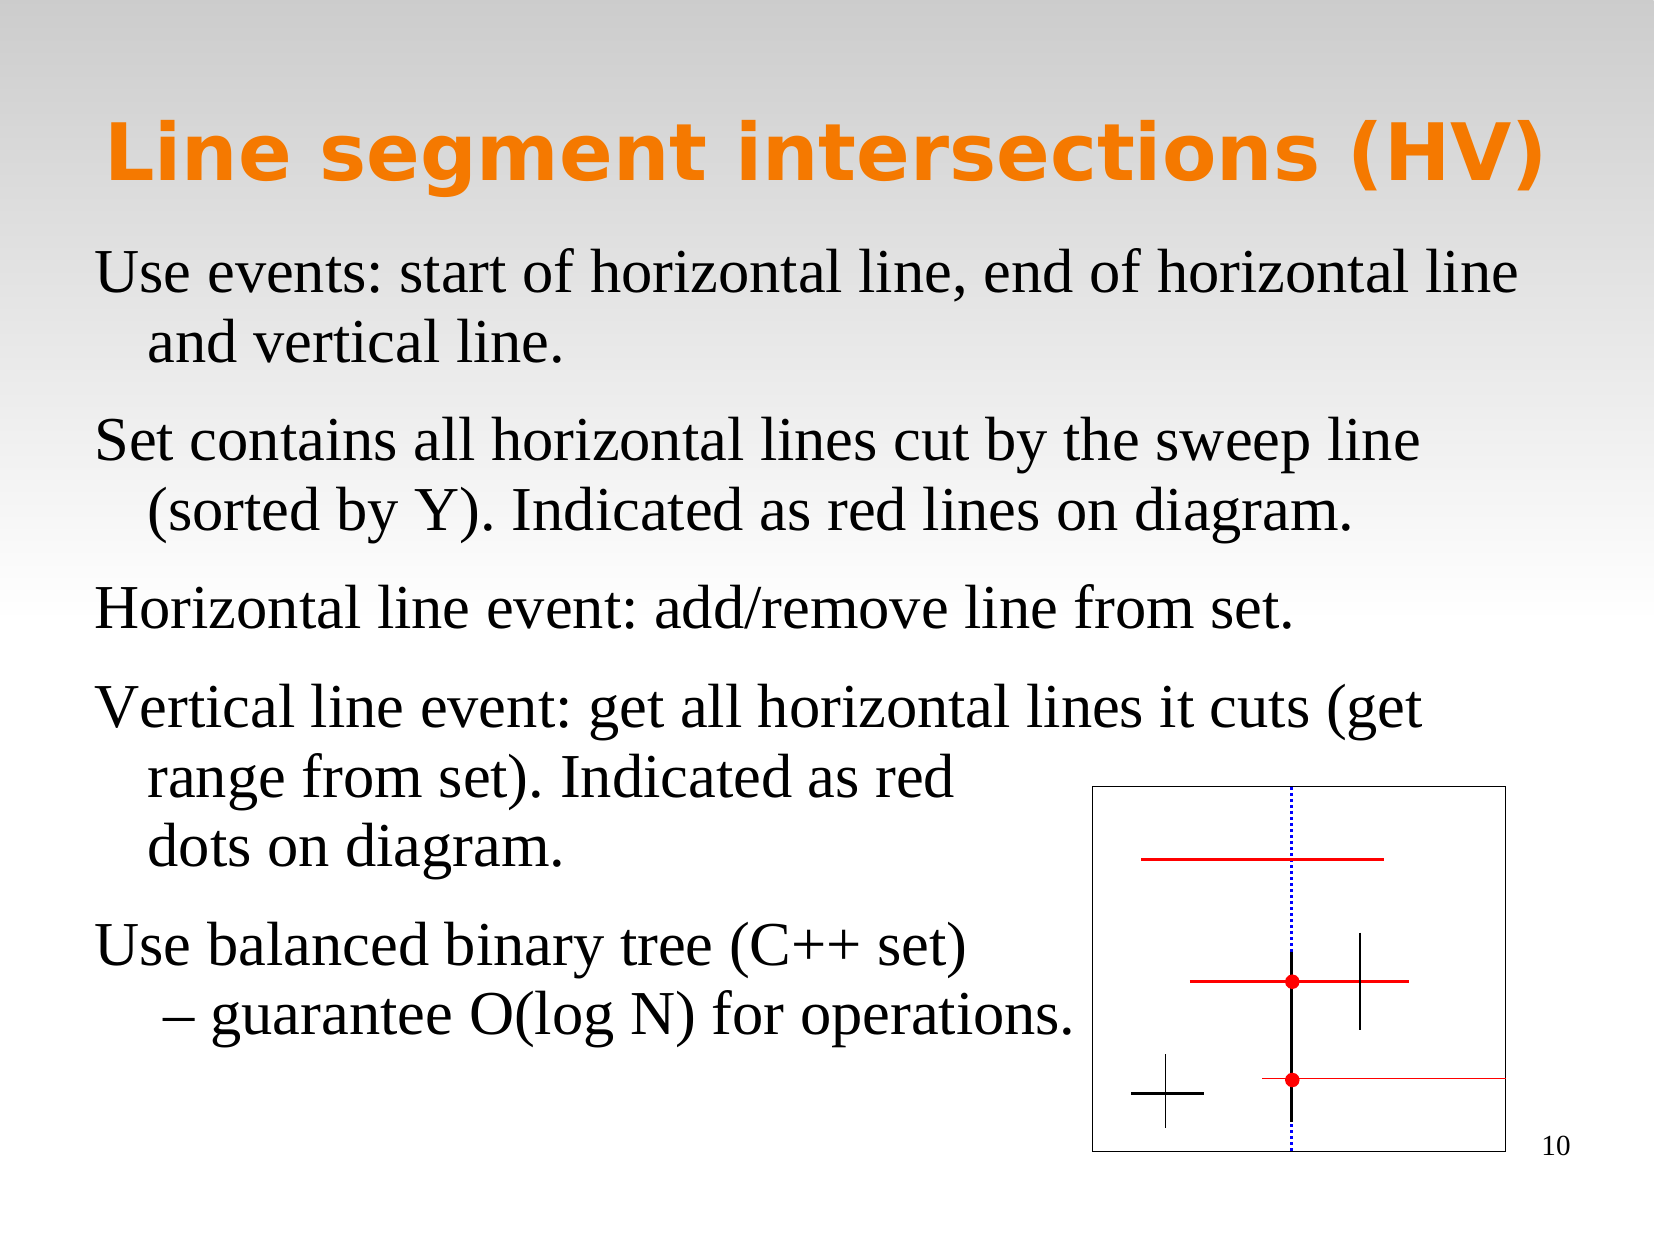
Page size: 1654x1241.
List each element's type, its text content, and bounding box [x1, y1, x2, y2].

list Use events: start of horizontal line, end of horizontal line and vertical line. Set contains all horizontal lines cut by the sweep line (sorted by Y). Indicated as red lines on diagram. Horizontal line event: add/remove line from set. Vertical line event: get all horizontal lines it cuts (get range from set). Indicated as red dots on diagram. Use balanced binary tree (C++ set) – guarantee O(log N) for operations. [1093, 787, 1505, 1111]
list Use events: start of horizontal line, end of horizontal line and vertical line. Set contains all horizontal lines cut by the sweep line (sorted by Y). Indicated as red lines on diagram. Horizontal line event: add/remove line from set. Vertical line event: get all horizontal lines it cuts (get range from set). Indicated as red dots on diagram. Use balanced binary tree (C++ set) – guarantee O(log N) for operations. [76, 237, 1565, 1111]
text_box [1284, 974, 1300, 990]
title Line segment intersections (HV) [82, 49, 1571, 257]
text_box [1284, 1072, 1300, 1088]
